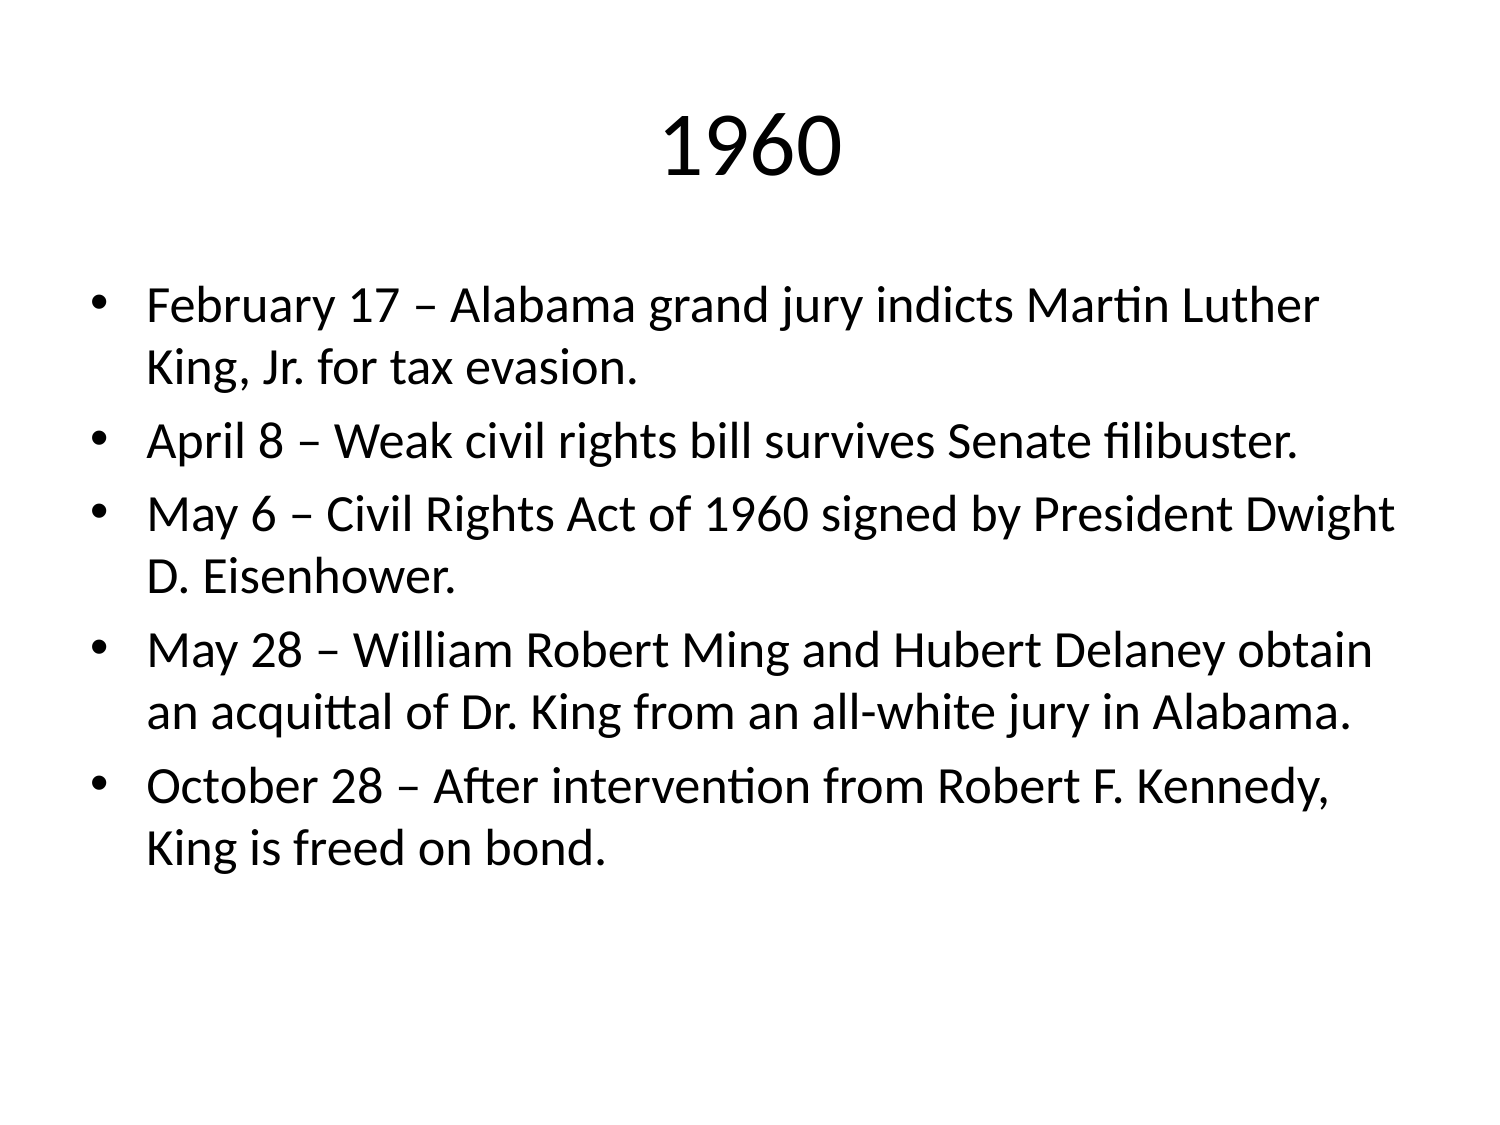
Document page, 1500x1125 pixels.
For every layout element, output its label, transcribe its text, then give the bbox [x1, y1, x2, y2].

list February 17 – Alabama grand jury indicts Martin Luther King, Jr. for tax evasion. April 8 – Weak civil rights bill survives Senate filibuster. May 6 – Civil Rights Act of 1960 signed by President Dwight D. Eisenhower. May 28 – William Robert Ming and Hubert Delaney obtain an acquittal of Dr. King from an all-white jury in Alabama. October 28 – After intervention from Robert F. Kennedy, King is freed on bond. [75, 262, 1425, 1005]
title 1960 [75, 45, 1425, 233]
